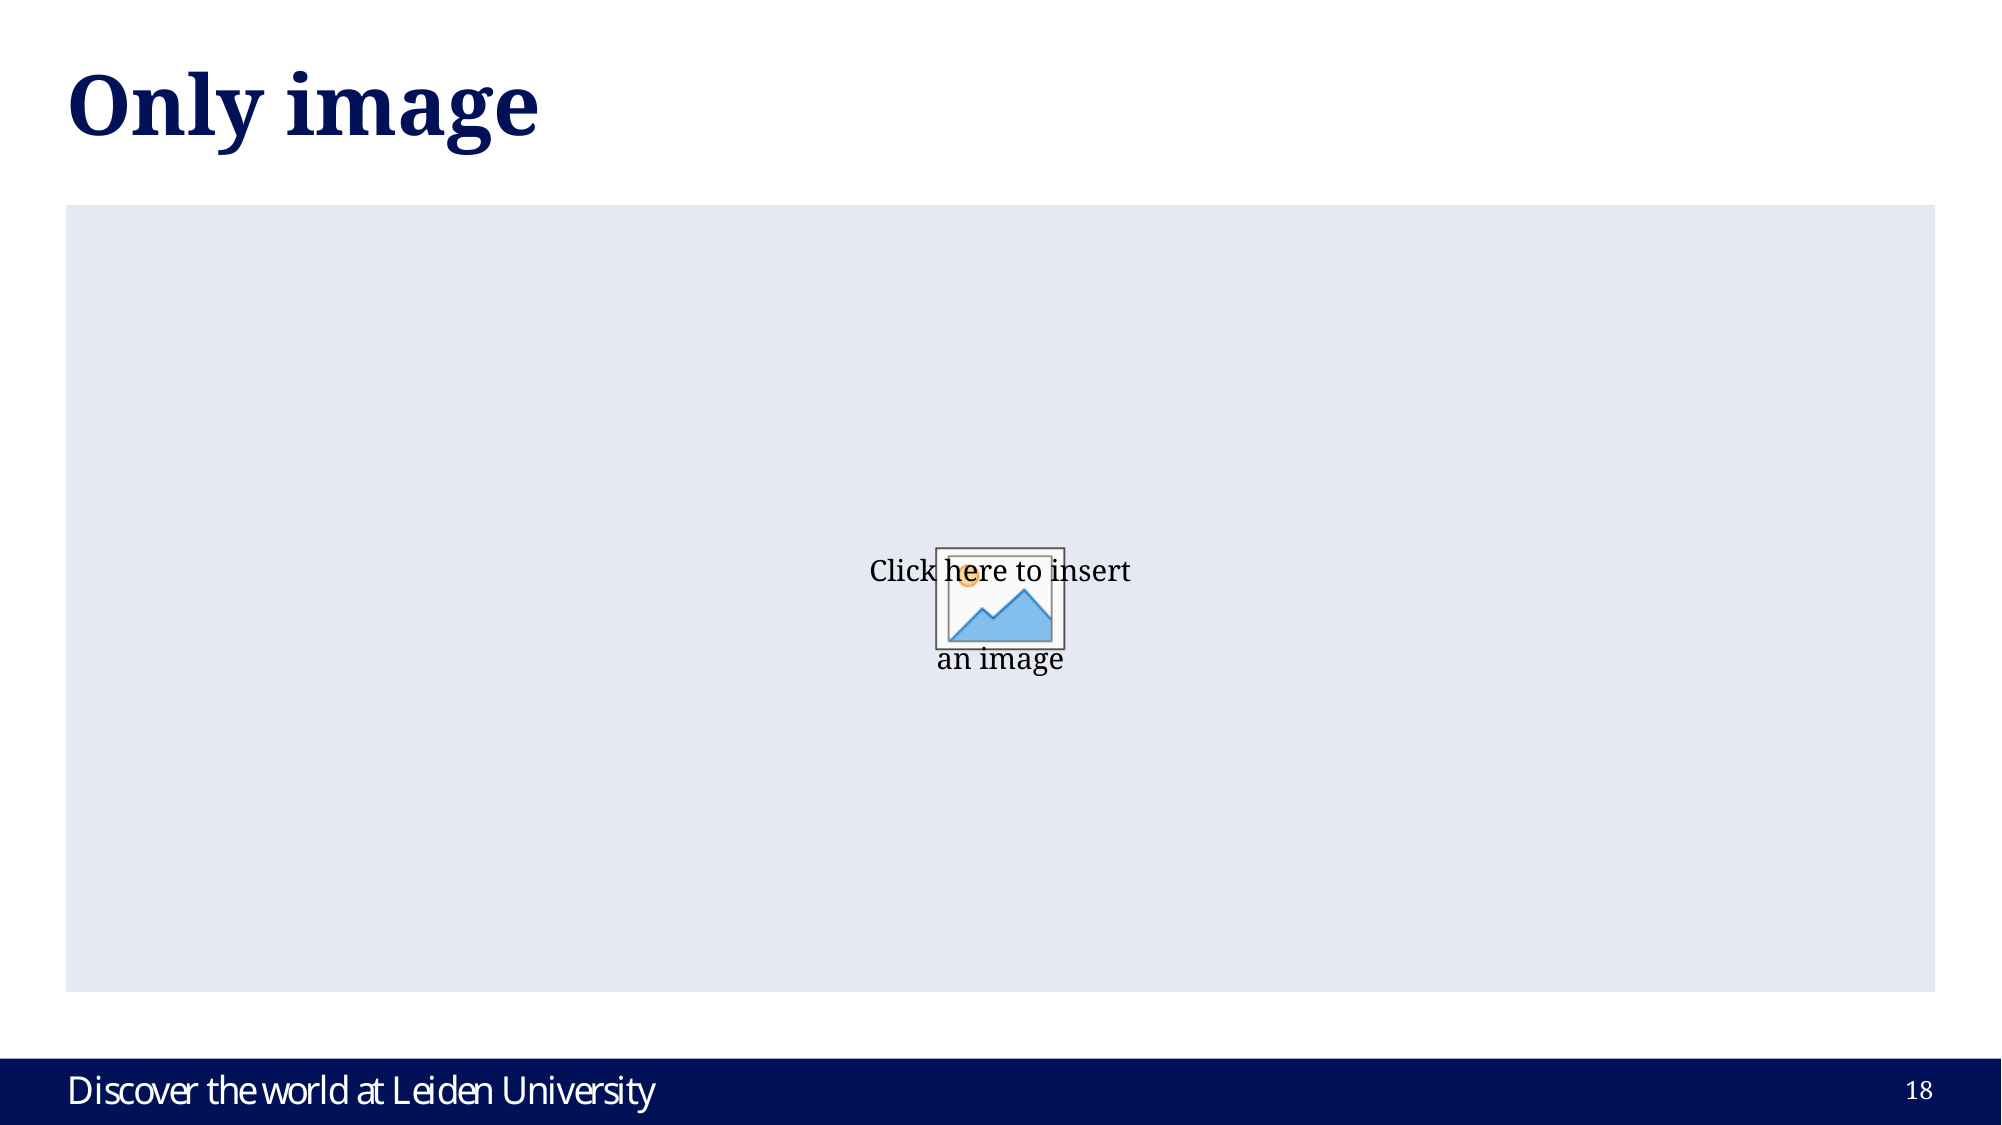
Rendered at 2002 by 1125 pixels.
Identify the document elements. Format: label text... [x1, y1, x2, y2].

title Only image [66, 66, 1935, 138]
slide_number <number> [1498, 1061, 1949, 1122]
picture [66, 205, 1935, 993]
